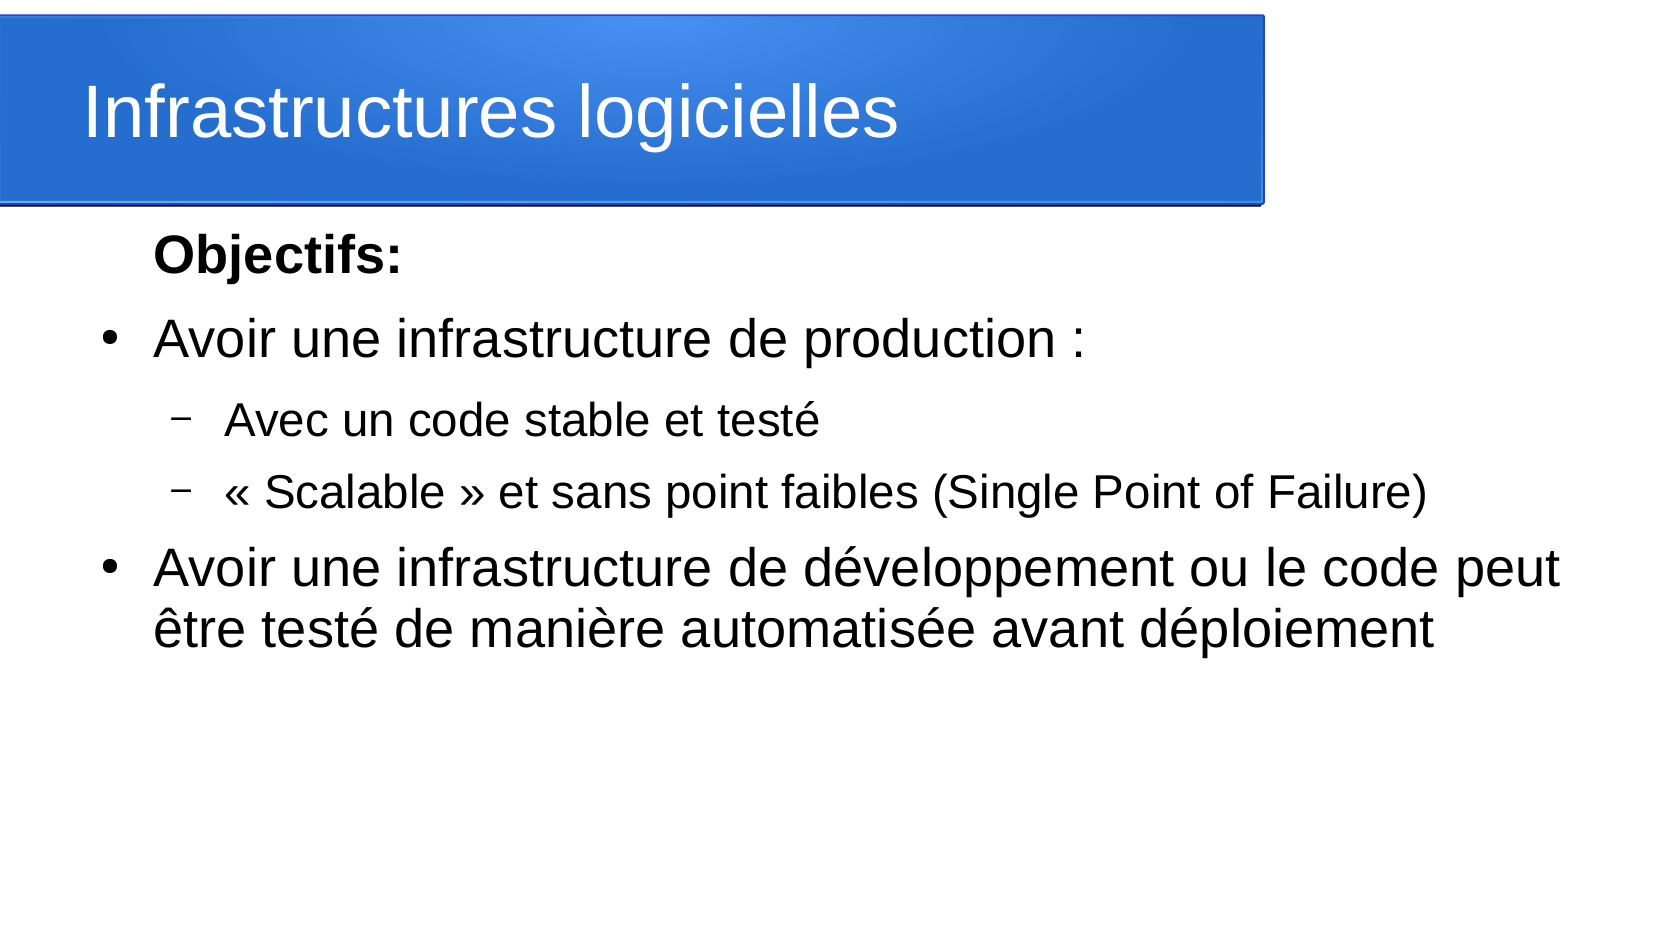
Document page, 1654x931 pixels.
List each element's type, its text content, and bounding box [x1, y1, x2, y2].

title Infrastructures logicielles [82, 35, 1235, 189]
list Objectifs: Avoir une infrastructure de production : Avec un code stable et testé « Scalable » et sans point faibles (Single Point of Failure) Avoir une infrastructure de développement ou le code peut être testé de manière automatisée avant déploiement [82, 224, 1571, 764]
